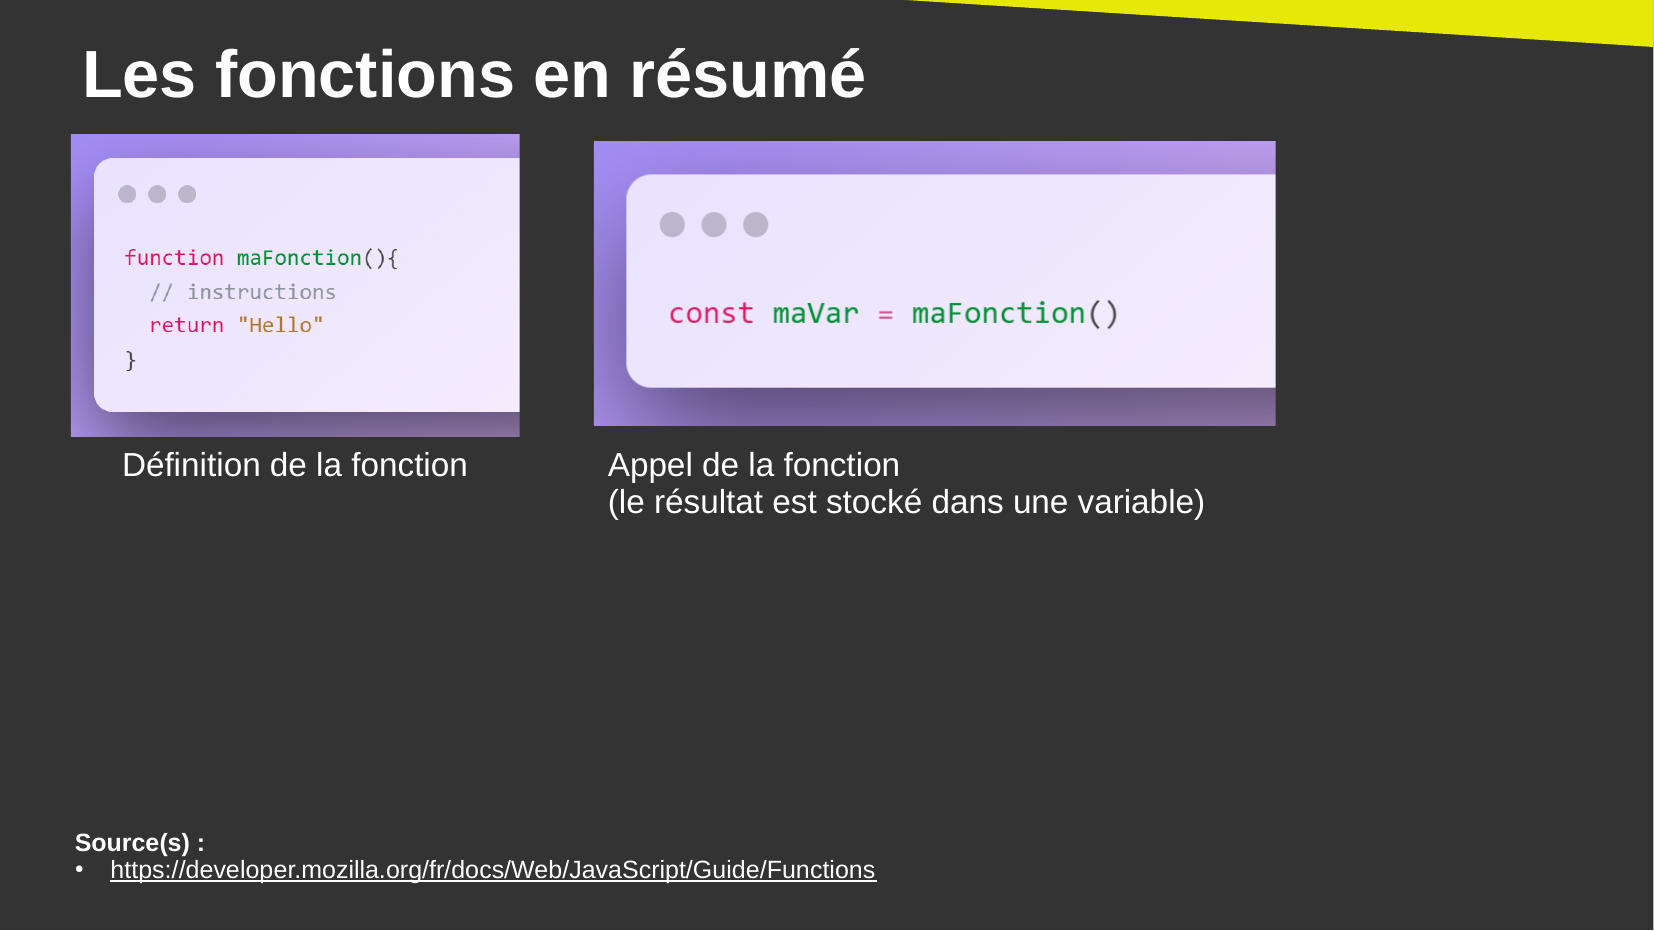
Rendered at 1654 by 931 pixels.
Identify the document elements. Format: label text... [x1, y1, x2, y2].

title Les fonctions en résumé [82, 37, 1571, 114]
text_box Appel de la fonction (le résultat est stocké dans une variable) [593, 439, 1279, 532]
text_box [905, 0, 1654, 48]
picture [70, 134, 520, 438]
picture [593, 141, 1276, 426]
text_box Définition de la fonction [70, 439, 520, 497]
text_box Source(s) : https://developer.mozilla.org/fr/docs/Web/JavaScript/Guide/Functions [60, 820, 1583, 892]
